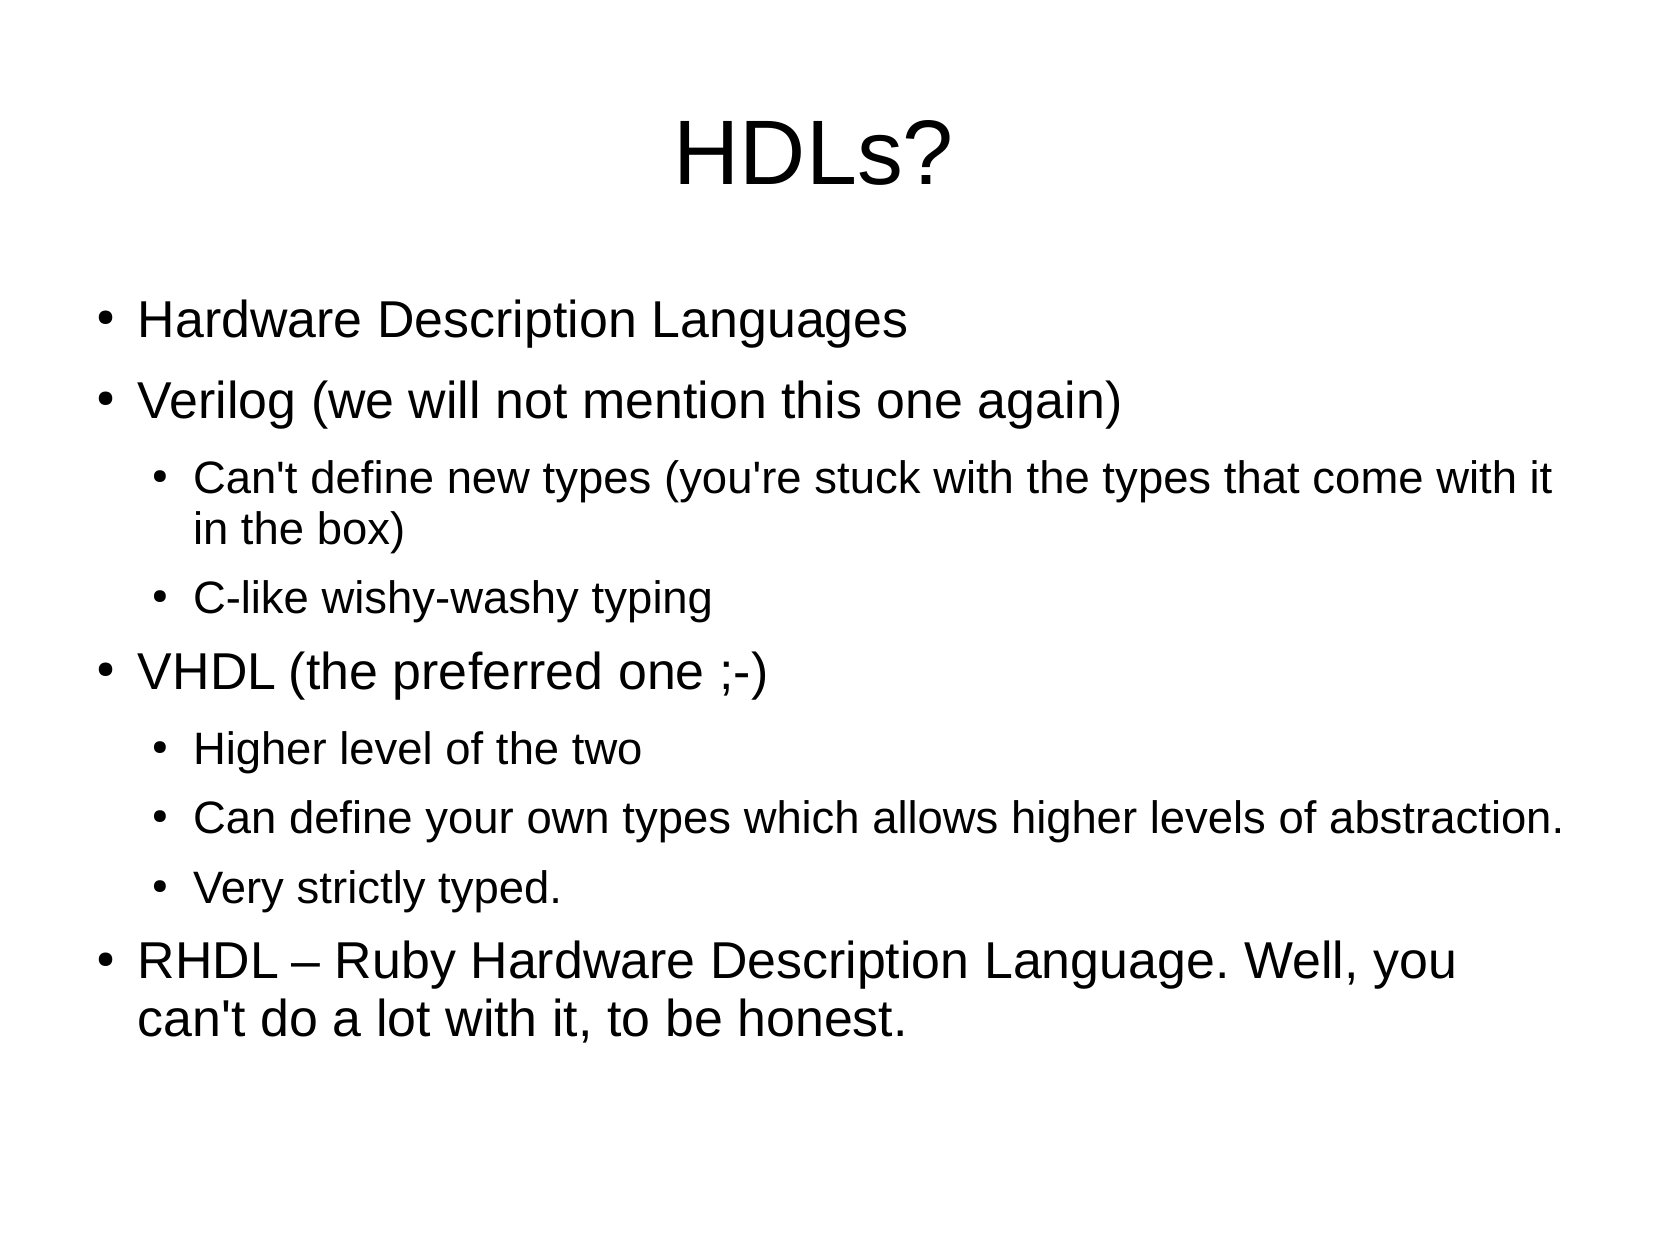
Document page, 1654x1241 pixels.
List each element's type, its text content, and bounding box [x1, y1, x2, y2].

list Hardware Description Languages Verilog (we will not mention this one again) Can't define new types (you're stuck with the types that come with it in the box) C-like wishy-washy typing VHDL (the preferred one ;-) Higher level of the two Can define your own types which allows higher levels of abstraction. Very strictly typed. RHDL – Ruby Hardware Description Language. Well, you can't do a lot with it, to be honest. [82, 290, 1571, 1109]
title HDLs? [82, 49, 1571, 257]
